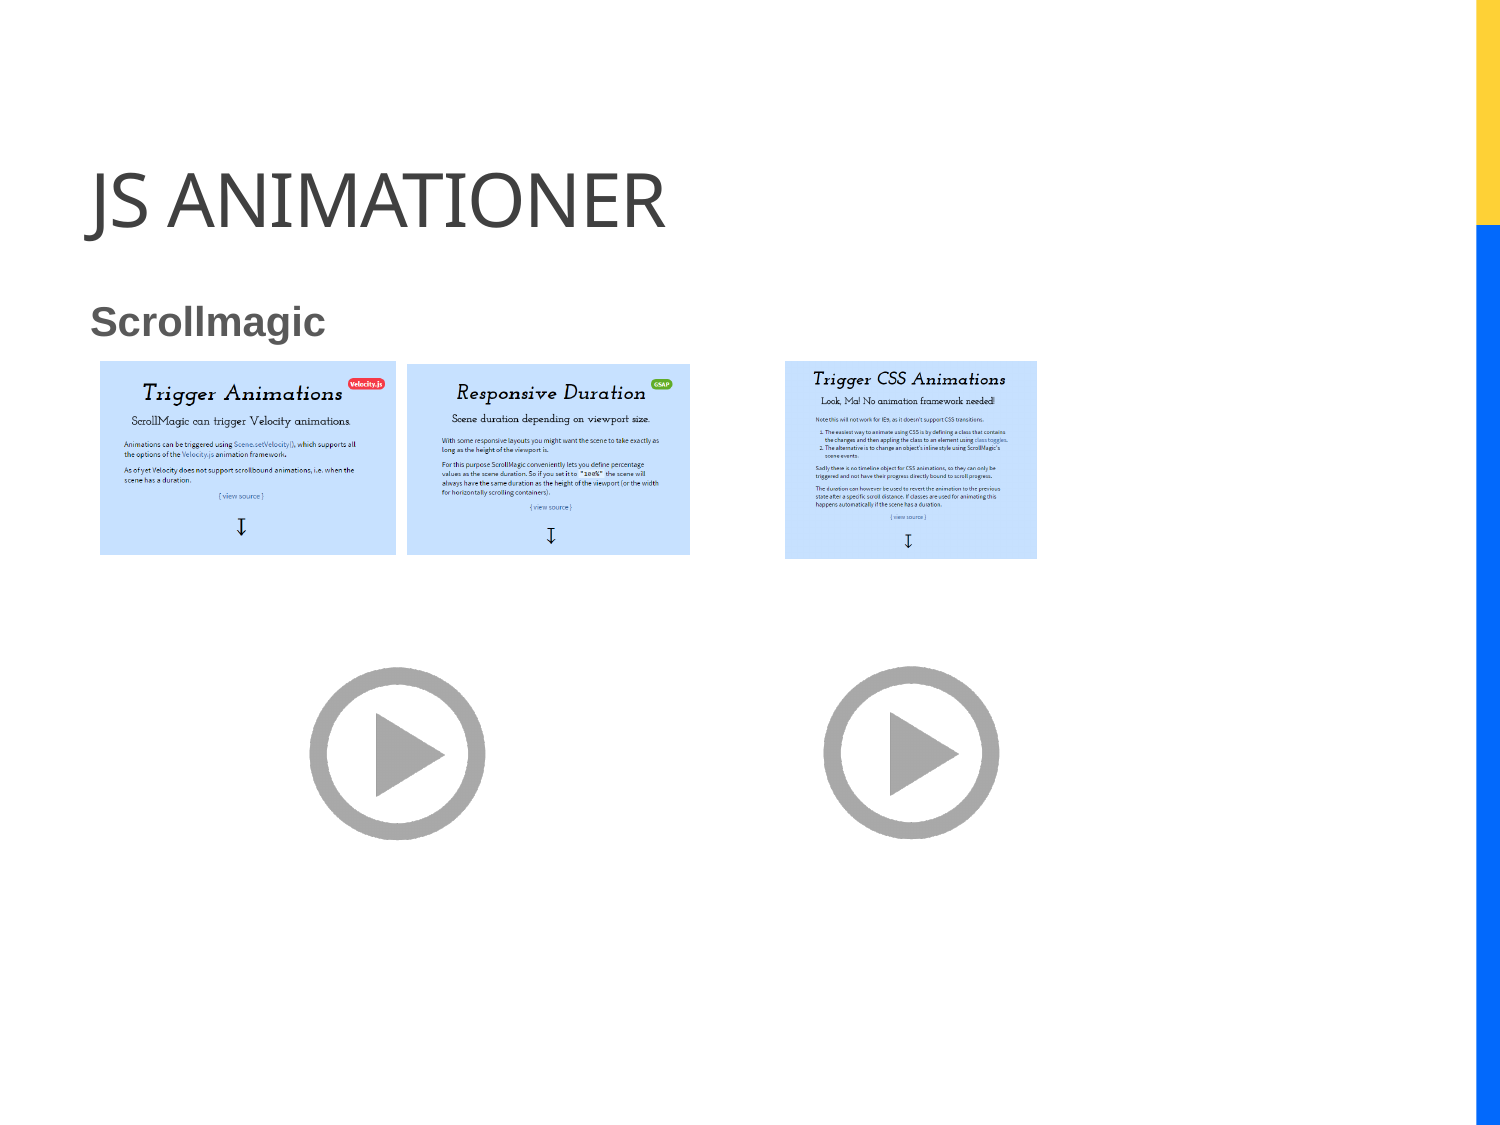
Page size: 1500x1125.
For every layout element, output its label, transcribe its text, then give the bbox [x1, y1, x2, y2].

title JS animationer [75, 25, 1026, 251]
picture [100, 361, 396, 555]
picture [802, 644, 1020, 861]
list Scrollmagic [75, 287, 1326, 1005]
picture [785, 361, 1037, 559]
picture [407, 364, 690, 555]
picture [288, 645, 506, 862]
